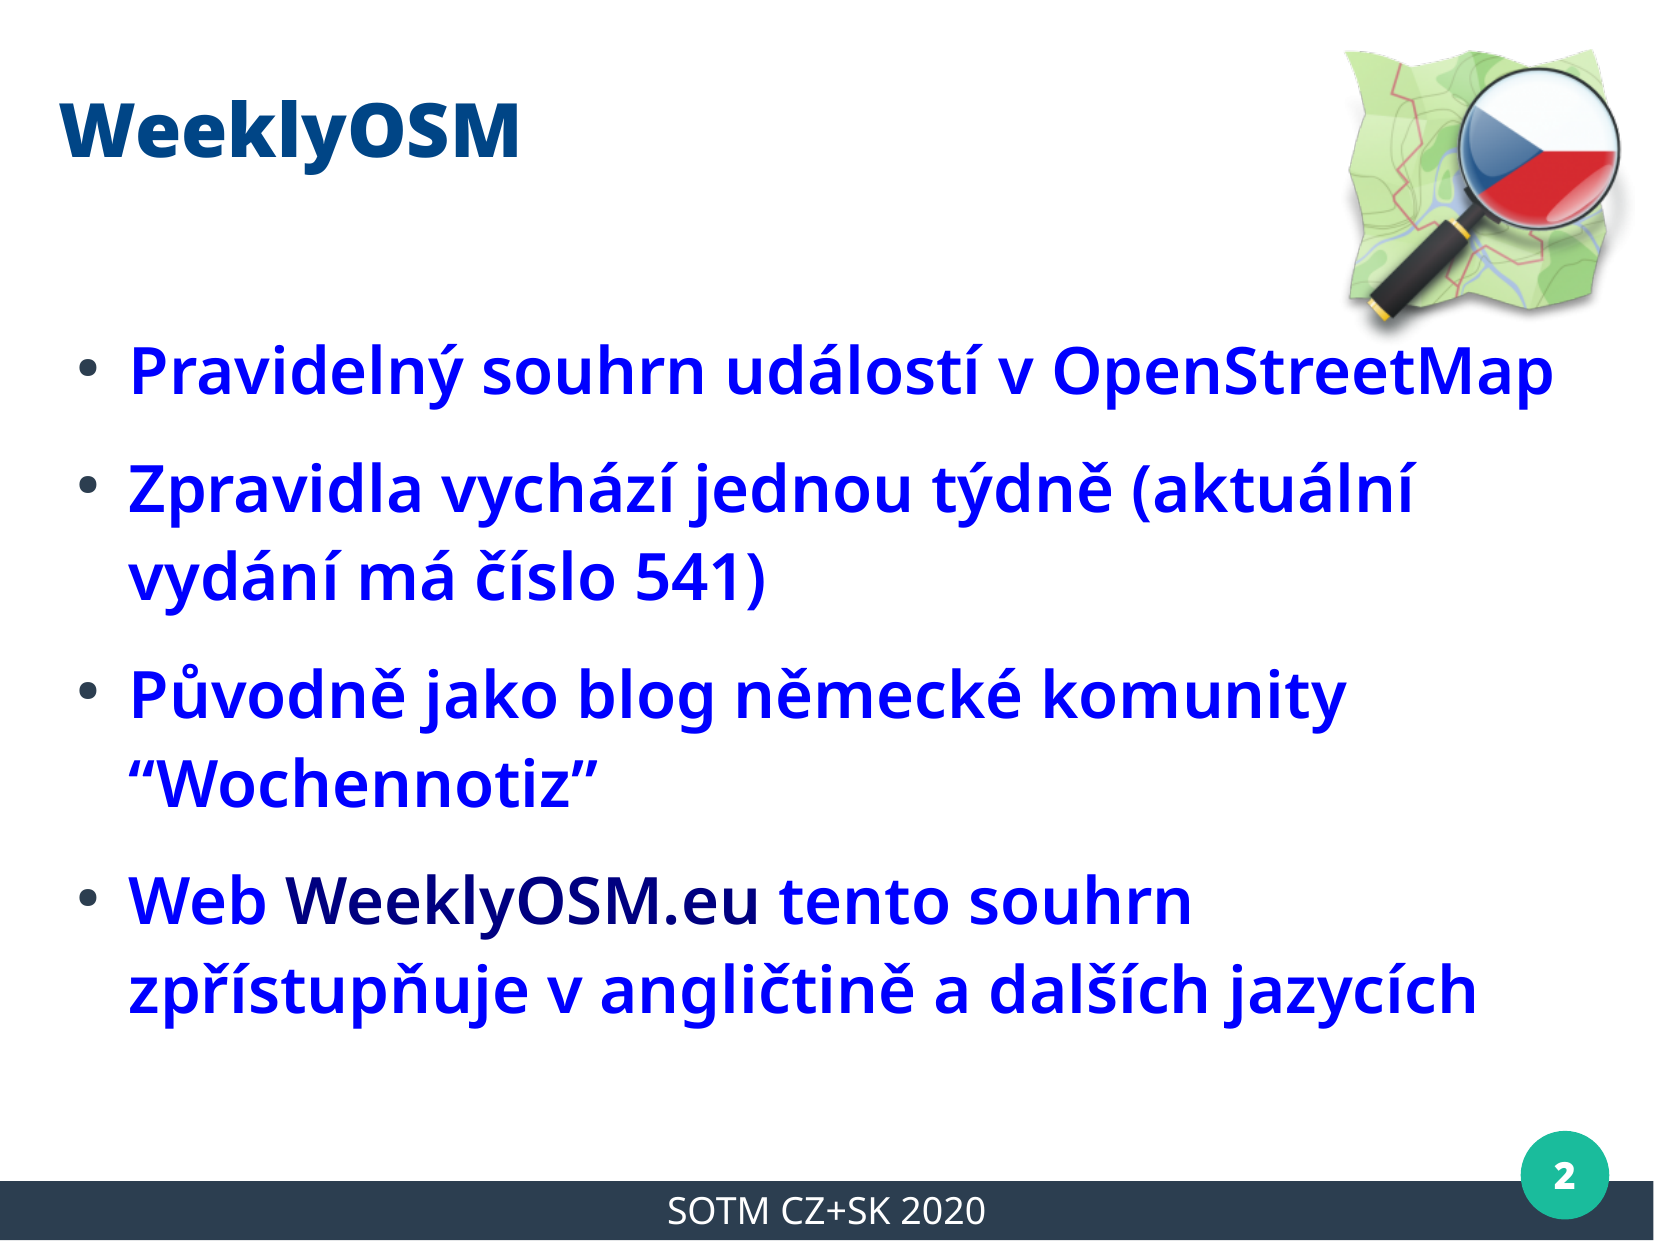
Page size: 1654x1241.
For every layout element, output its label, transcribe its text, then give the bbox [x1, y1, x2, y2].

list Pravidelný souhrn událostí v OpenStreetMap Zpravidla vychází jednou týdně (aktuální vydání má číslo 541) Původně jako blog německé komunity “Wochennotiz” Web WeeklyOSM.eu tento souhrn zpřístupňuje v angličtině a dalších jazycích [59, 324, 1595, 1152]
title WeeklyOSM [59, 49, 1347, 207]
picture [1334, 49, 1635, 350]
